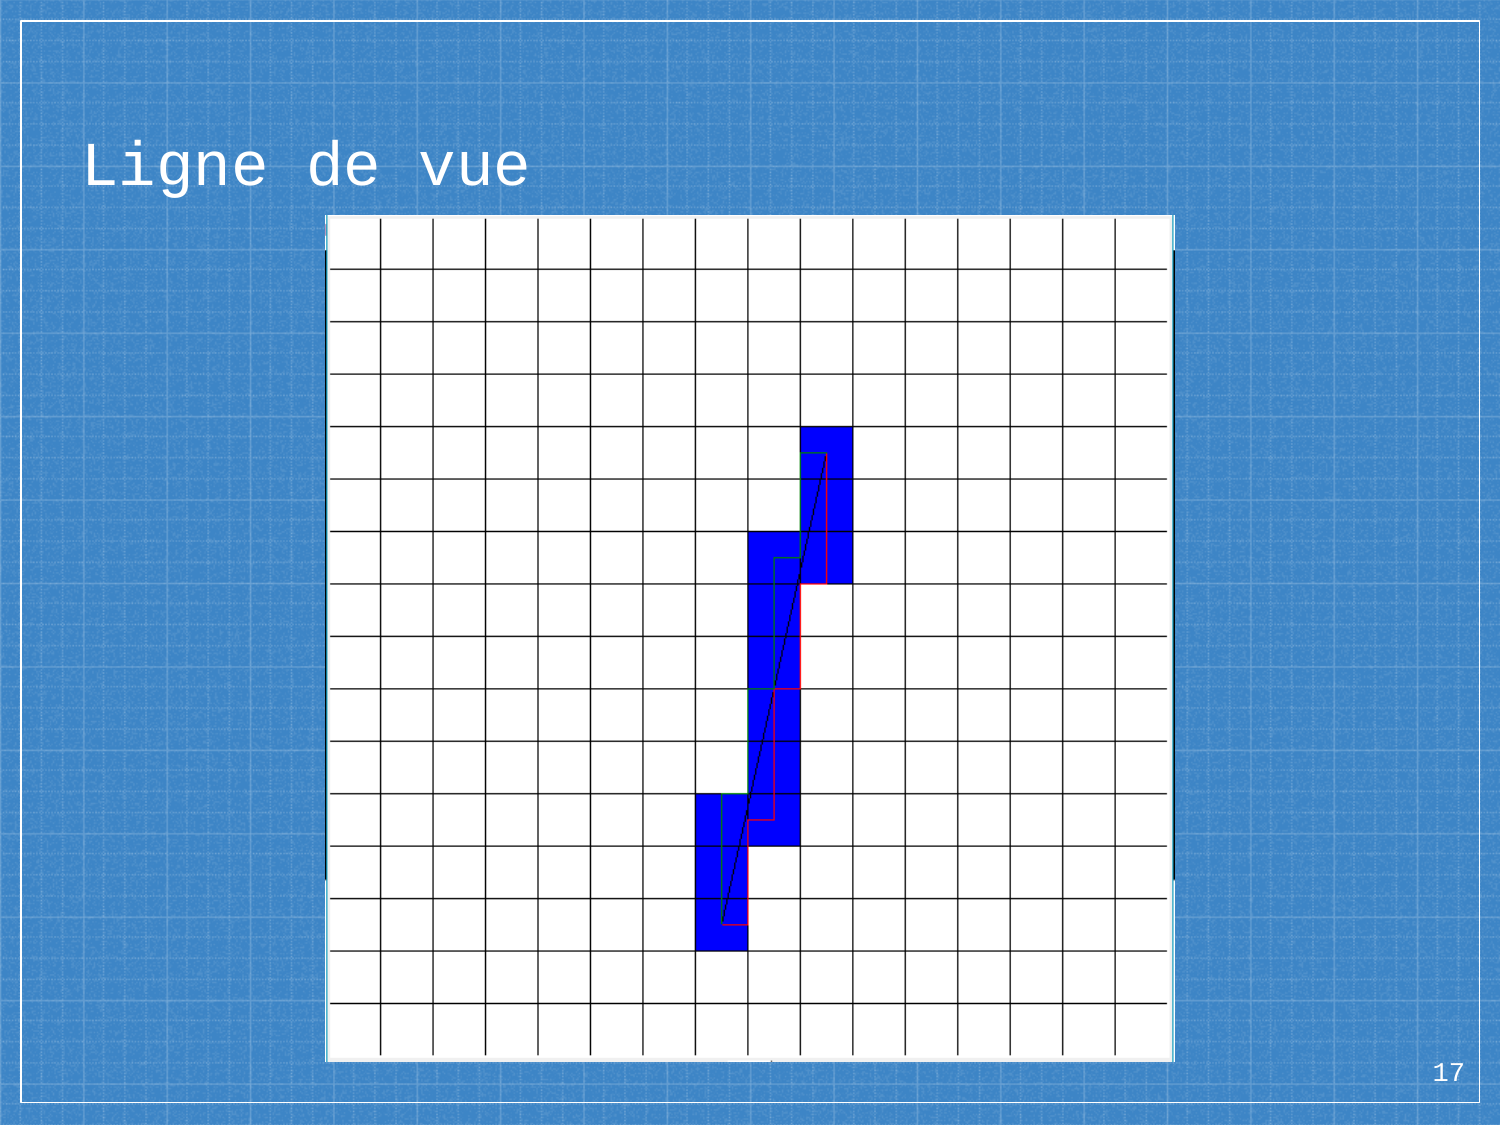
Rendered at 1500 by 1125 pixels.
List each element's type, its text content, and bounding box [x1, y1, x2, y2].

picture [22, 22, 1479, 1102]
picture [0, 0, 1500, 1125]
slide_number <number> [1403, 1038, 1494, 1125]
title Ligne de vue [66, 108, 1417, 199]
